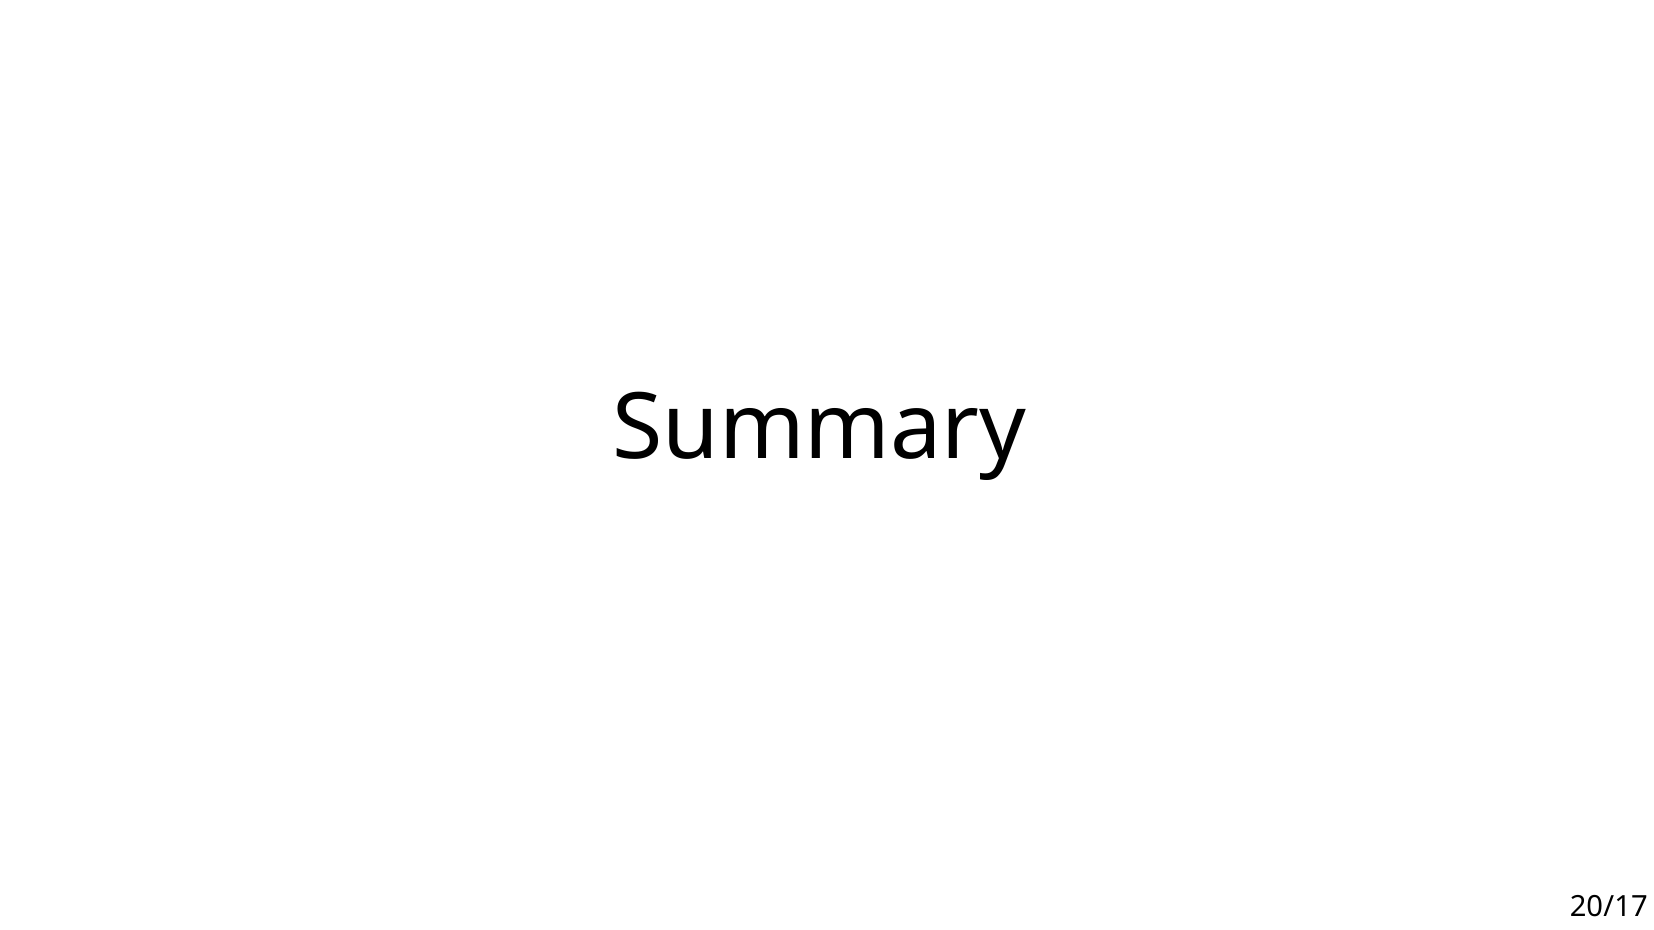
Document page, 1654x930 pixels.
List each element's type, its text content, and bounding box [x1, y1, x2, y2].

title Summary [75, 344, 1564, 501]
